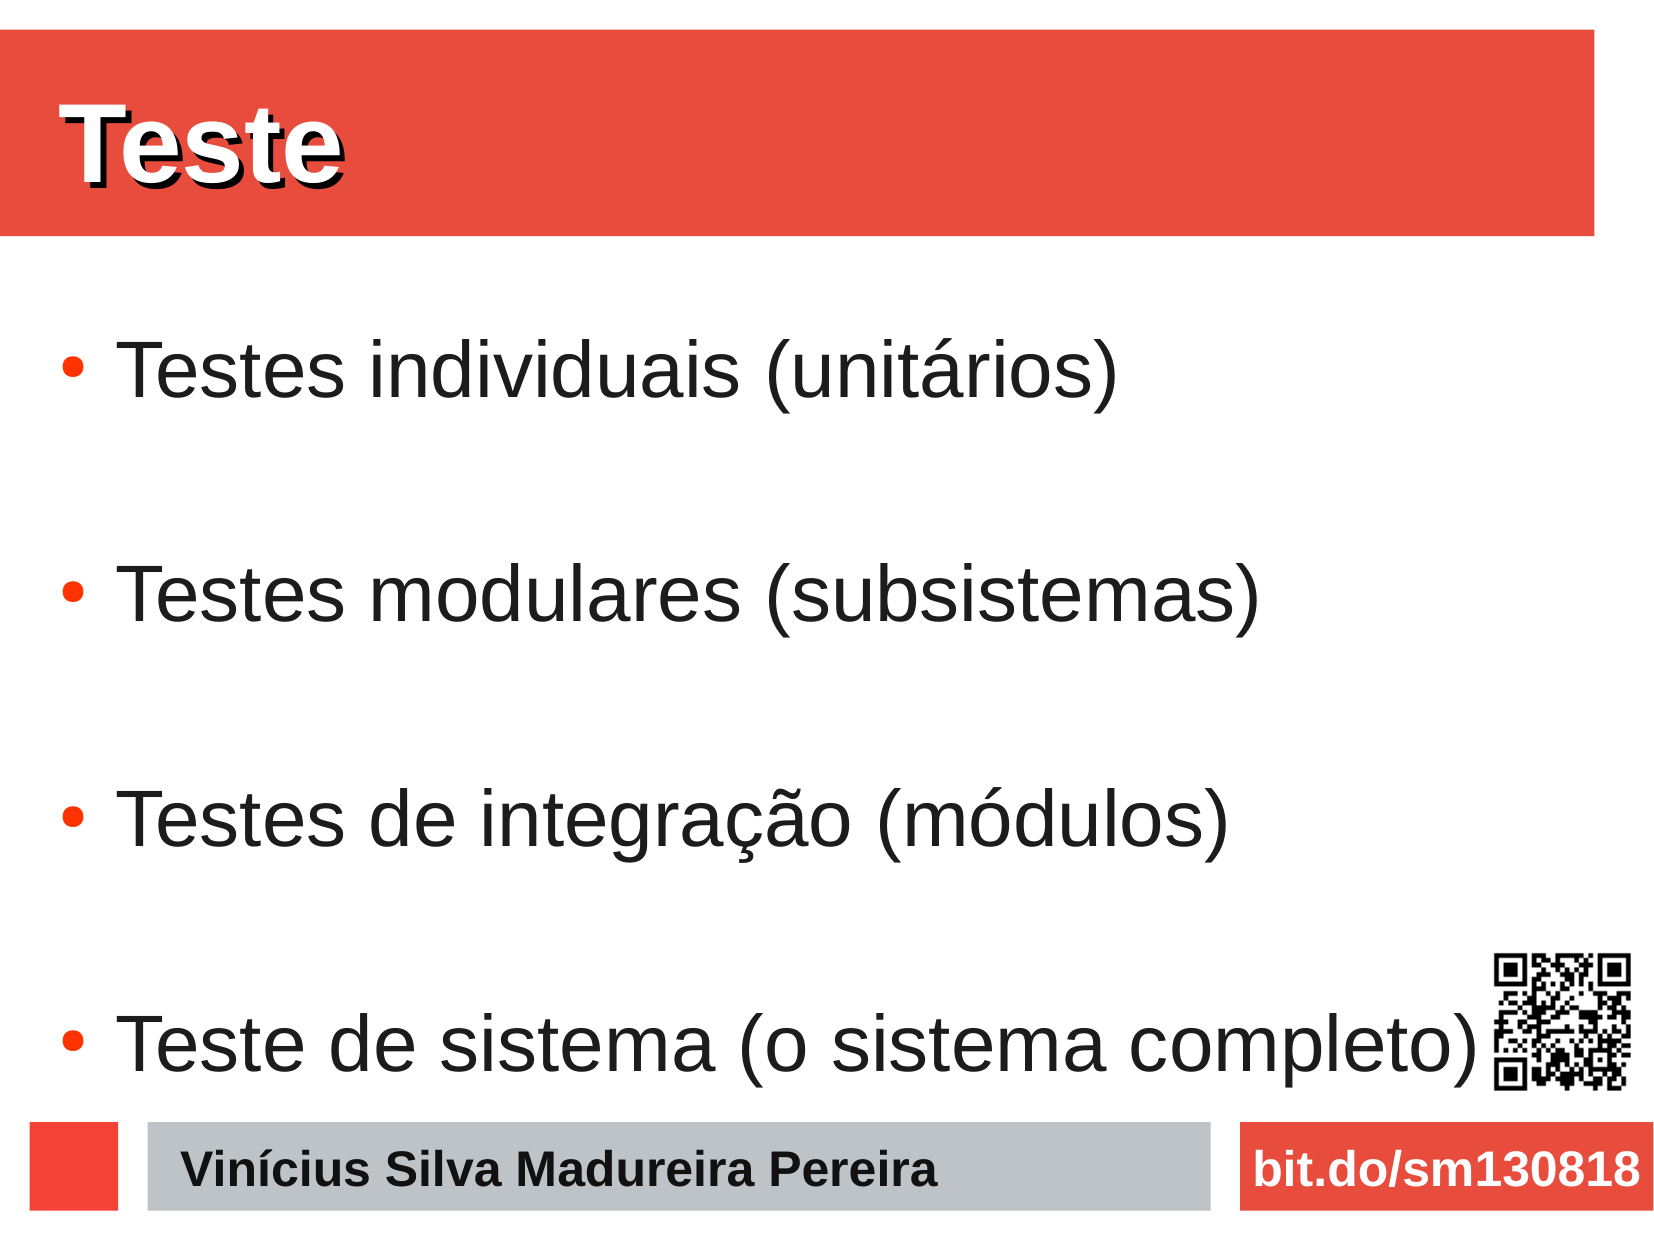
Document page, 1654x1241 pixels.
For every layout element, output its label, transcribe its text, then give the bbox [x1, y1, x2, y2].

list Testes individuais (unitários) Testes modulares (subsistemas) Testes de integração (módulos) Teste de sistema (o sistema completo) [59, 324, 1565, 1093]
text_box bit.do/sm130818 [1228, 1133, 1654, 1205]
text_box Vinícius Silva Madureira Pereira [165, 1133, 1170, 1205]
title Teste [59, 59, 1595, 207]
picture [1485, 944, 1642, 1102]
